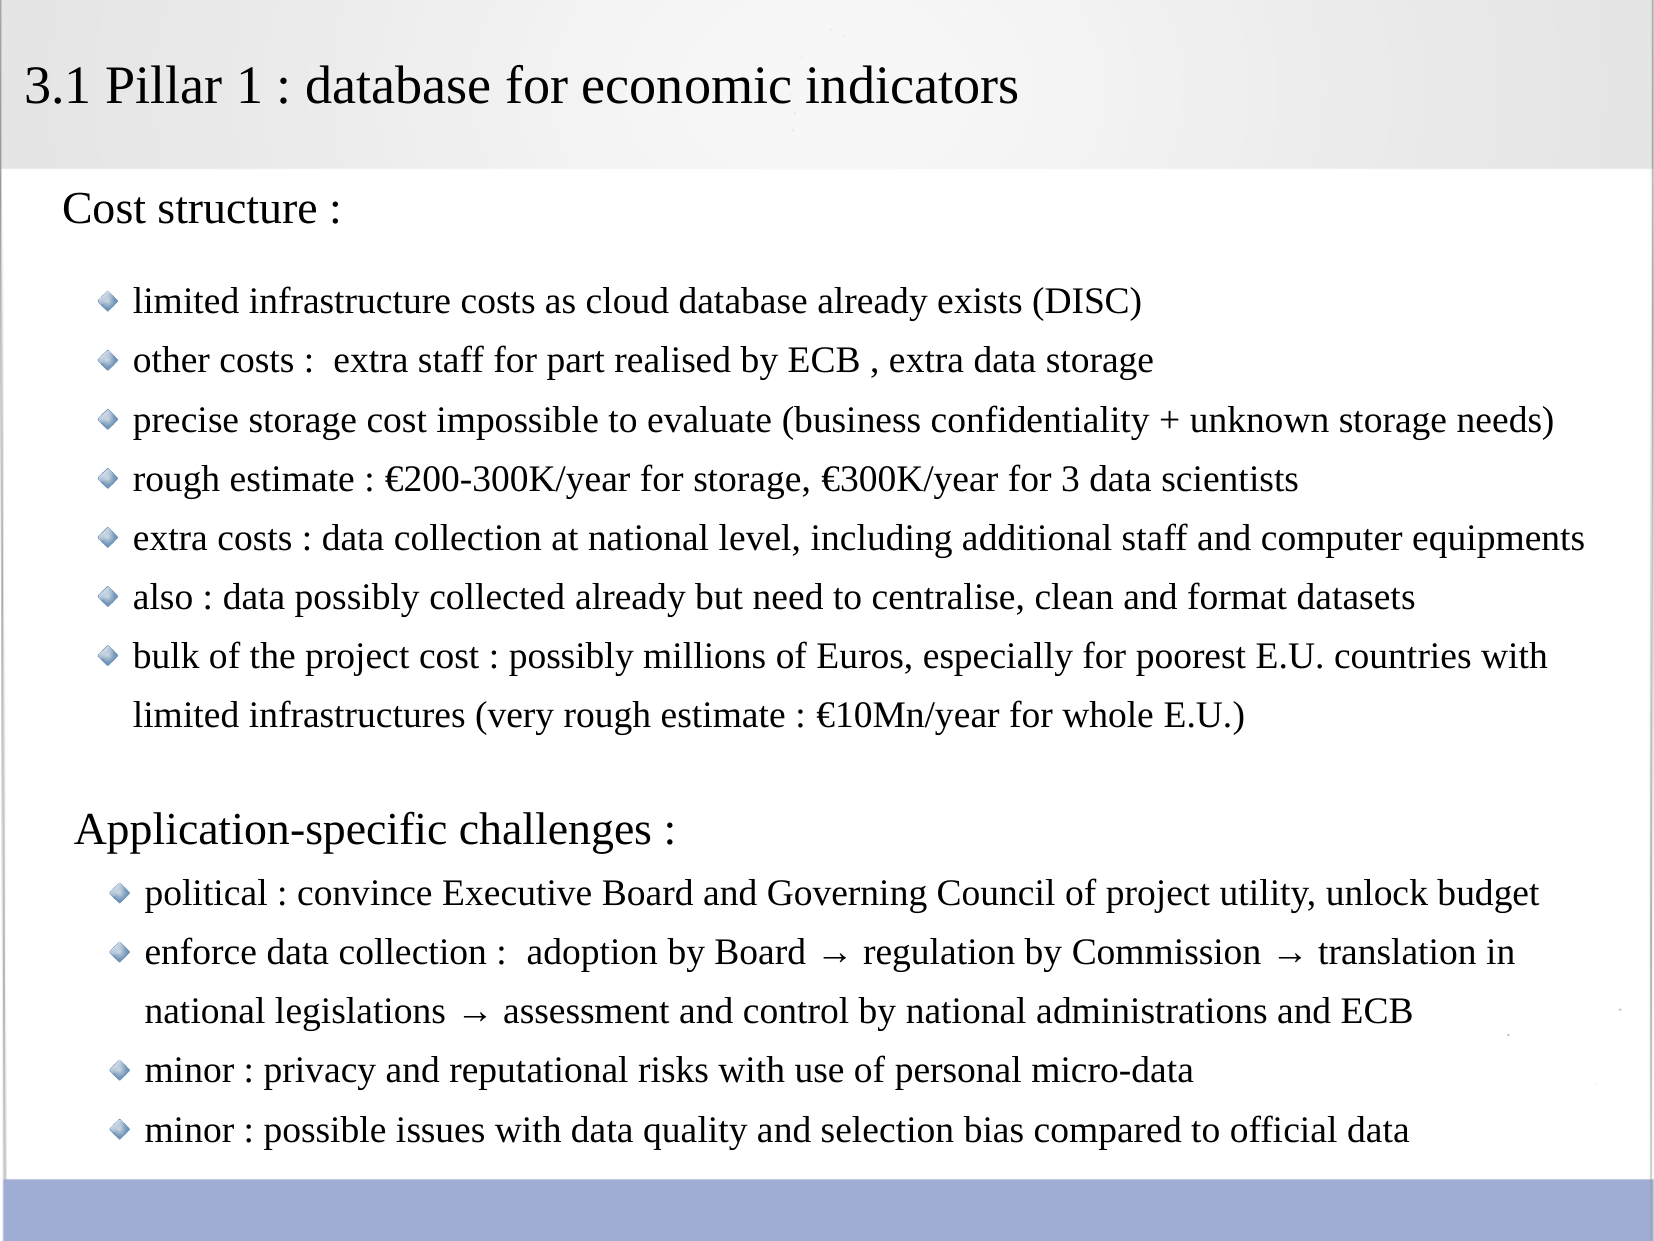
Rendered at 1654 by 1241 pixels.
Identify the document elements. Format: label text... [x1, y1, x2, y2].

text_box Application-specific challenges : political : convince Executive Board and Governing Council of project utility, unlock budget enforce data collection : adoption by Board → regulation by Commission → translation in national legislations → assessment and control by national administrations and ECB minor : privacy and reputational risks with use of personal micro-data minor : possible issues with data quality and selection bias compared to official data [59, 788, 1654, 1158]
text_box Cost structure : limited infrastructure costs as cloud database already exists (DISC) other costs : extra staff for part realised by ECB , extra data storage precise storage cost impossible to evaluate (business confidentiality + unknown storage needs) rough estimate : €200-300K/year for storage, €300K/year for 3 data scientists extra costs : data collection at national level, including additional staff and computer equipments also : data possibly collected already but need to centralise, clean and format datasets bulk of the project cost : possibly millions of Euros, especially for poorest E.U. countries with limited infrastructures (very rough estimate : €10Mn/year for whole E.U.) [47, 166, 1619, 756]
text_box 3.1 Pillar 1 : database for economic indicators [9, 48, 1619, 183]
